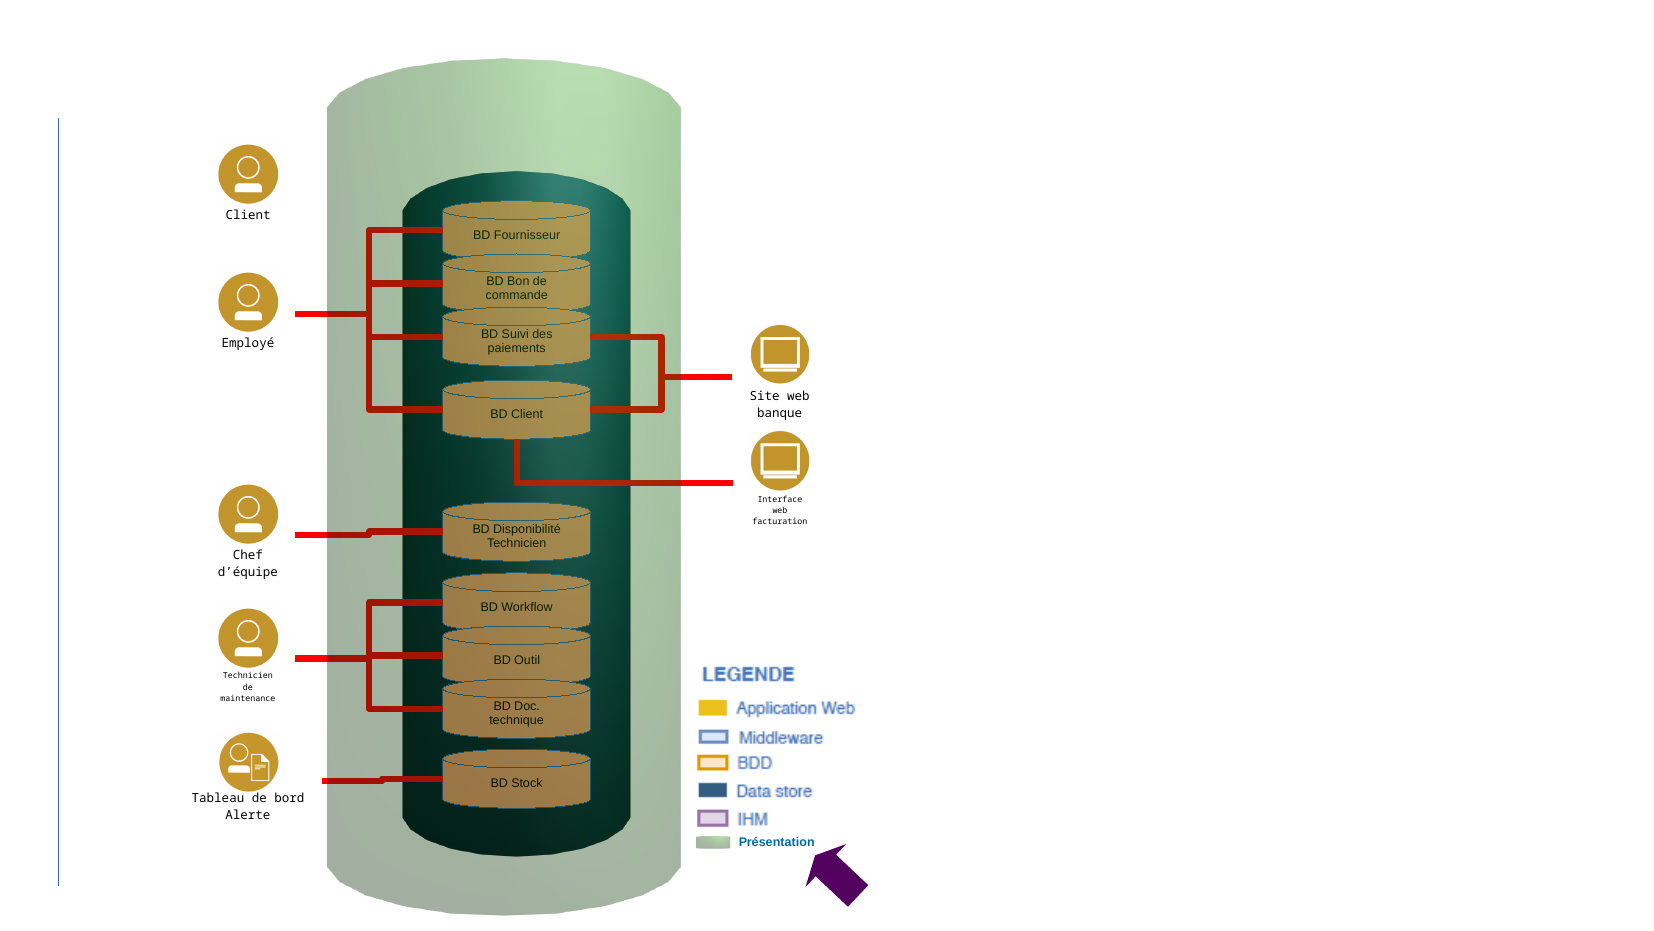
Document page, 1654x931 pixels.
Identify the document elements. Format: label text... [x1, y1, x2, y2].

picture [215, 269, 282, 327]
text_box Site web banque [732, 379, 827, 428]
text_box Chef d’équipe [200, 538, 296, 587]
text_box Tableau de bord Alerte [174, 781, 322, 825]
picture [215, 732, 279, 781]
picture [750, 324, 810, 379]
text_box Employé [200, 327, 296, 360]
picture [215, 141, 282, 198]
picture [215, 605, 282, 662]
picture [685, 661, 860, 835]
text_box Présentation [723, 827, 961, 857]
text_box Interface web facturation [732, 486, 828, 531]
picture [215, 481, 282, 538]
text_box [805, 844, 869, 907]
picture [750, 431, 810, 486]
text_box Client [200, 198, 296, 228]
text_box Technicien de maintenance [200, 662, 296, 708]
